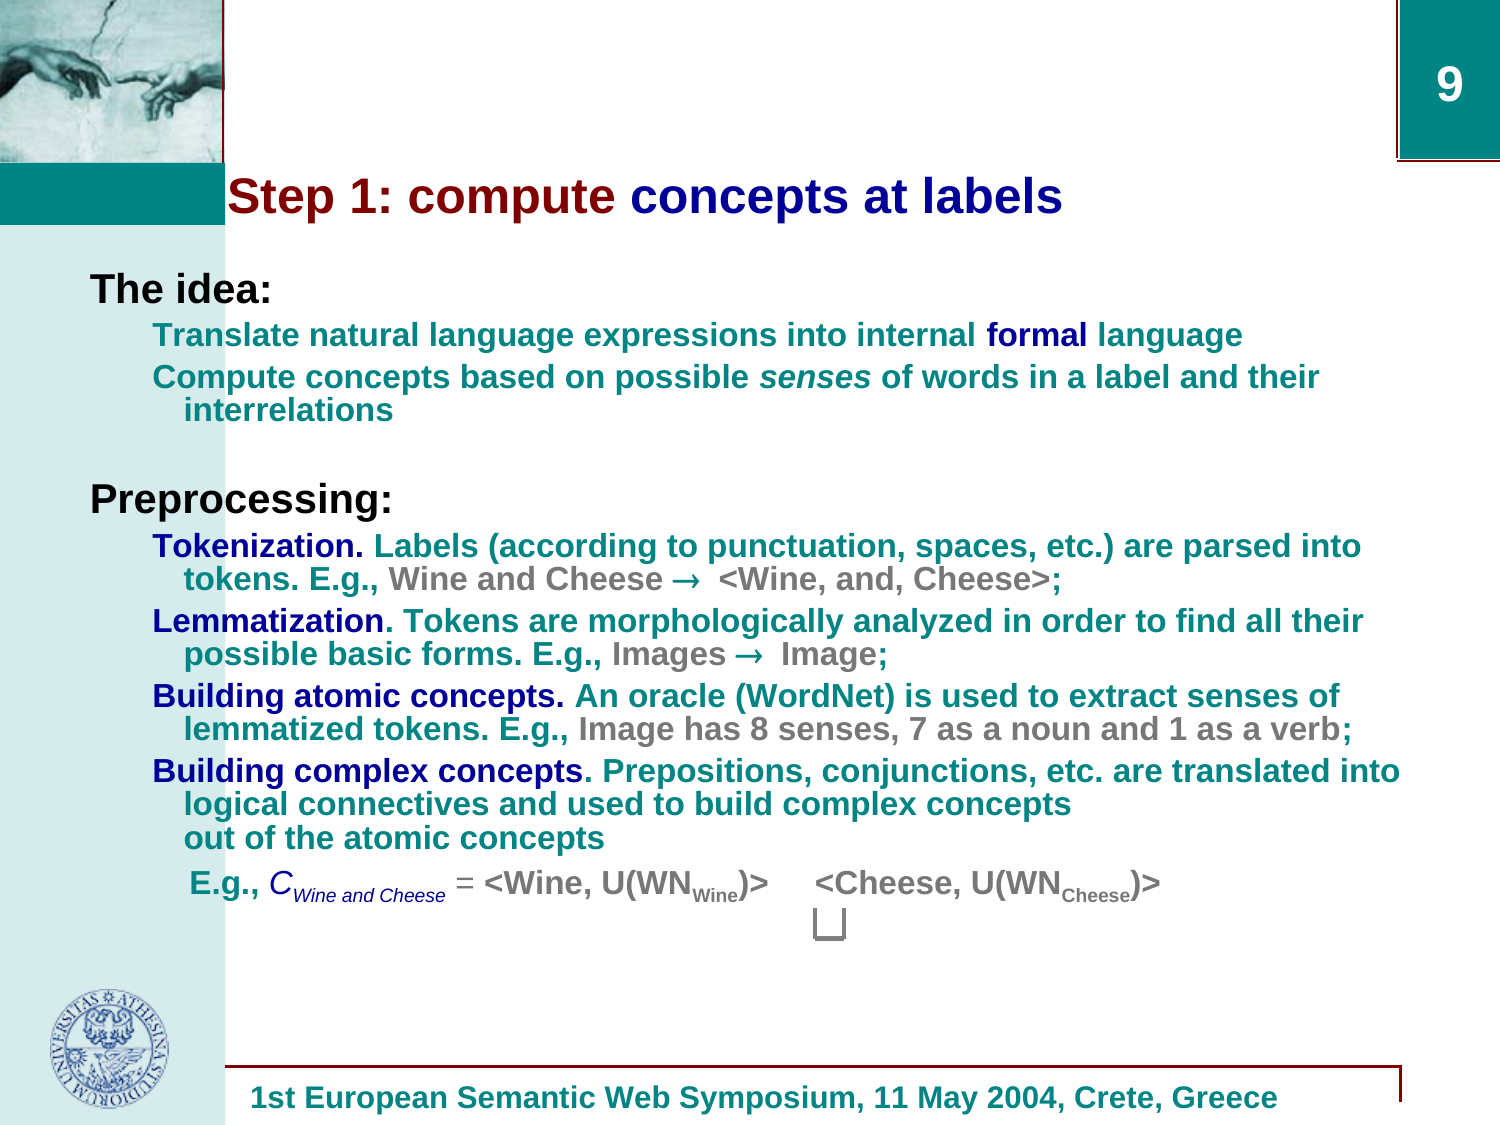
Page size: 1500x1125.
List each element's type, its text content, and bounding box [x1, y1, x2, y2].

title Step 1: compute concepts at labels [212, 158, 1388, 234]
picture [0, 0, 222, 162]
list The idea: Translate natural language expressions into internal formal language Compute concepts based on possible senses of words in a label and their interrelations Preprocessing: Tokenization. Labels (according to punctuation, spaces, etc.) are parsed into tokens. E.g., Wine and Cheese  <Wine, and, Cheese>; Lemmatization. Tokens are morphologically analyzed in order to find all their possible basic forms. E.g., Images  Image; Building atomic concepts. An oracle (WordNet) is used to extract senses of lemmatized tokens. E.g., Image has 8 senses, 7 as a noun and 1 as a verb; Building complex concepts. Prepositions, conjunctions, etc. are translated into logical connectives and used to build complex concepts out of the atomic concepts E.g., CWine and Cheese = <Wine, U(WNWine)> <Cheese, U(WNCheese)> [75, 262, 1452, 1006]
picture [50, 989, 169, 1109]
